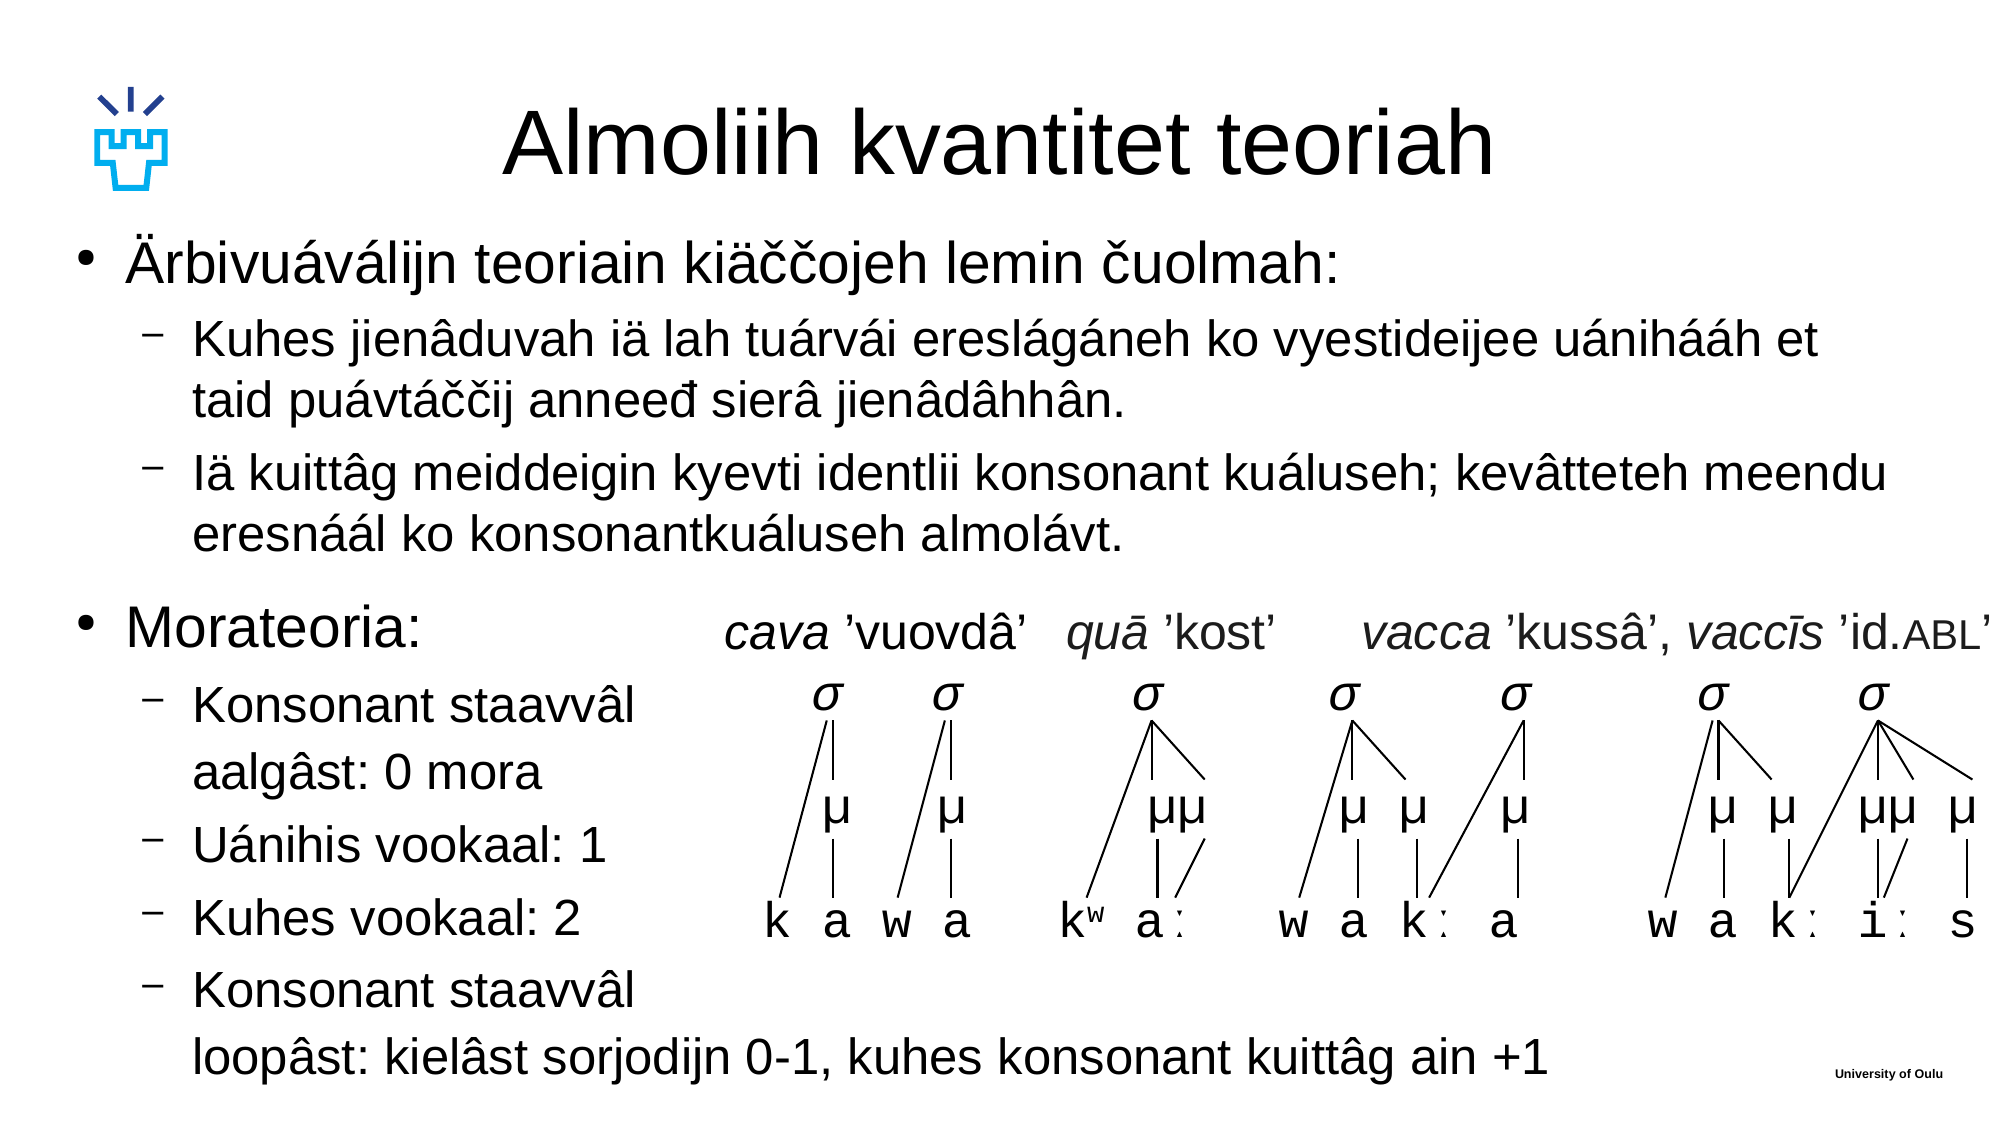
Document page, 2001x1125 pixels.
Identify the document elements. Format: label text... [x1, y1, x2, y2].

title Almoliih kvantitet teoriah [188, 40, 1812, 246]
list Ärbivuáválijn teoriain kiäččojeh lemin čuolmah: Kuhes jienâduvah iä lah tuárvái ereslágáneh ko vyestideijee uánihááh et taid puávtáččij anneeđ sierâ jienâdâhhân. Iä kuittâg meiddeigin kyevti identlii konsonant kuáluseh; kevâtteteh meendu eresnáál ko konsonantkuáluseh almolávt. Morateoria: Konsonant staavvâl aalgâst: 0 mora Uánihis vookaal: 1 Kuhes vookaal: 2 Konsonant staavvâl loopâst: kielâst sorjodijn 0-1, kuhes konsonant kuittâg ain +1 [59, 224, 1913, 1093]
text_box σ σ σ σ σ σ σ µ µ µµ µ µ µ µ µ µµ µ k a w a kw aː w a kː a w a kː iː s [673, 668, 2000, 1046]
text_box cava ’vuovdâ’ quā ’kost’ vacca ’kussâ’, vaccīs ’id.ABL’ [608, 596, 2000, 668]
